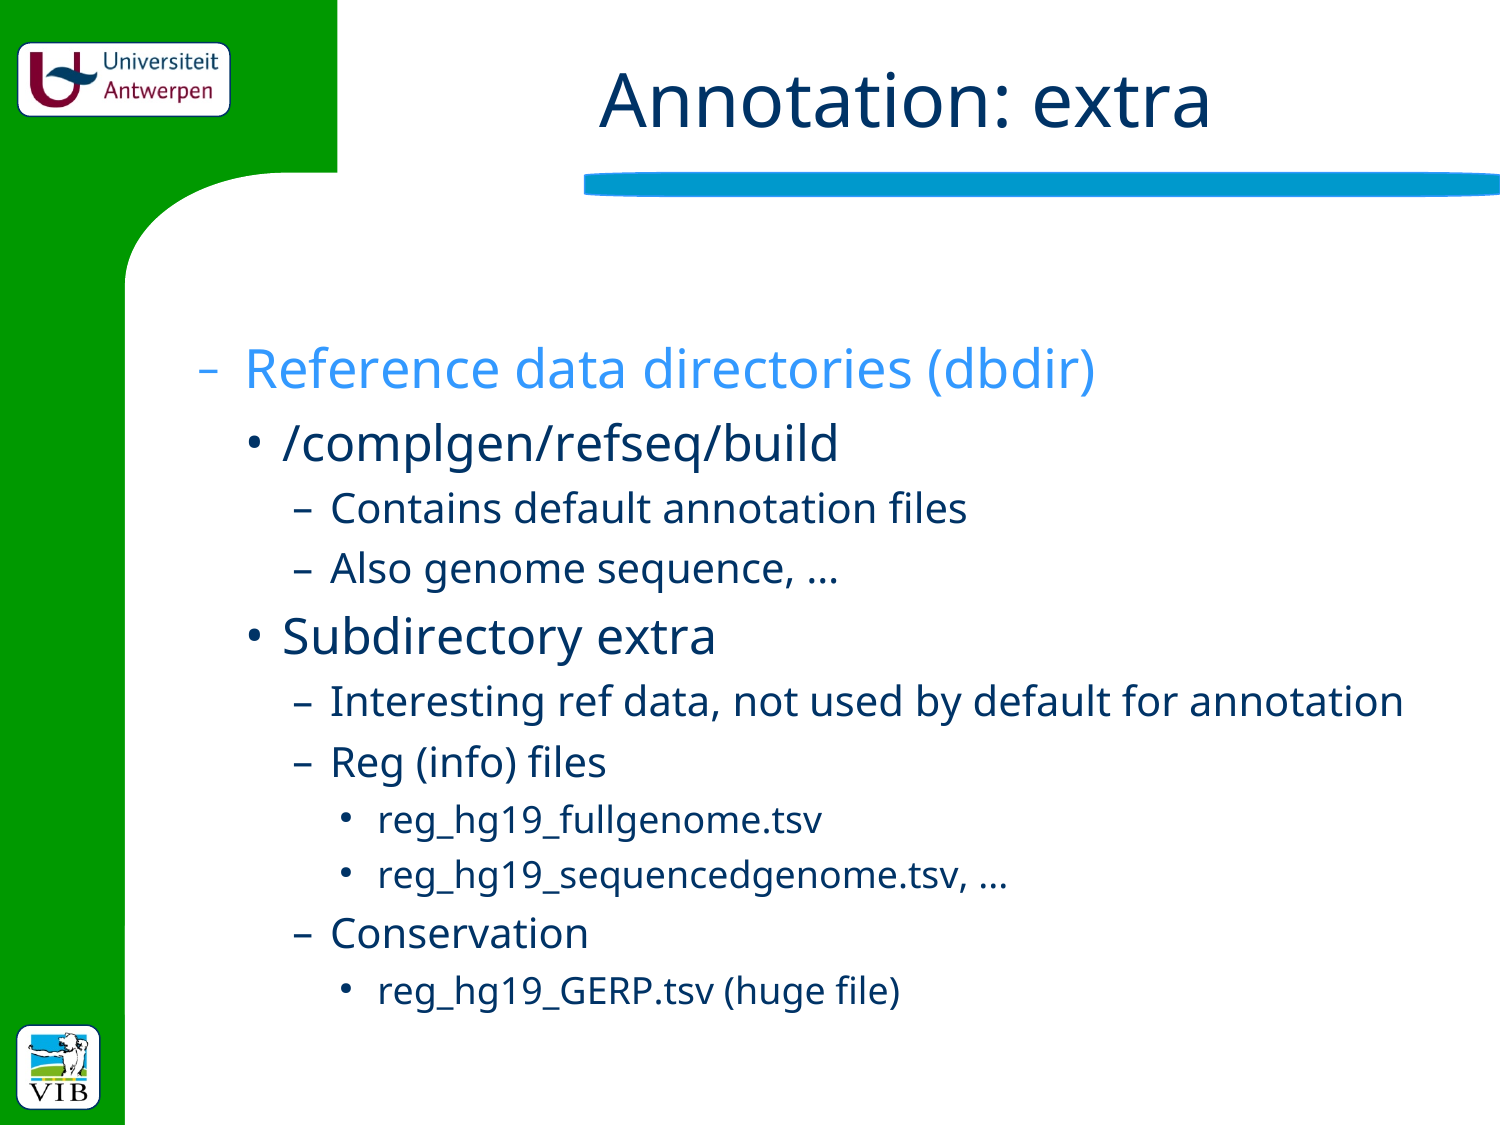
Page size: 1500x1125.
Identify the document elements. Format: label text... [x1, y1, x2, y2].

title Annotation: extra [584, 0, 1500, 195]
picture [25, 47, 223, 112]
list Reference data directories (dbdir) /complgen/refseq/build Contains default annotation files Also genome sequence, … Subdirectory extra Interesting ref data, not used by default for annotation Reg (info) files reg_hg19_fullgenome.tsv reg_hg19_sequencedgenome.tsv, ... Conservation reg_hg19_GERP.tsv (huge file) [159, 326, 1465, 1085]
picture [25, 1029, 91, 1107]
